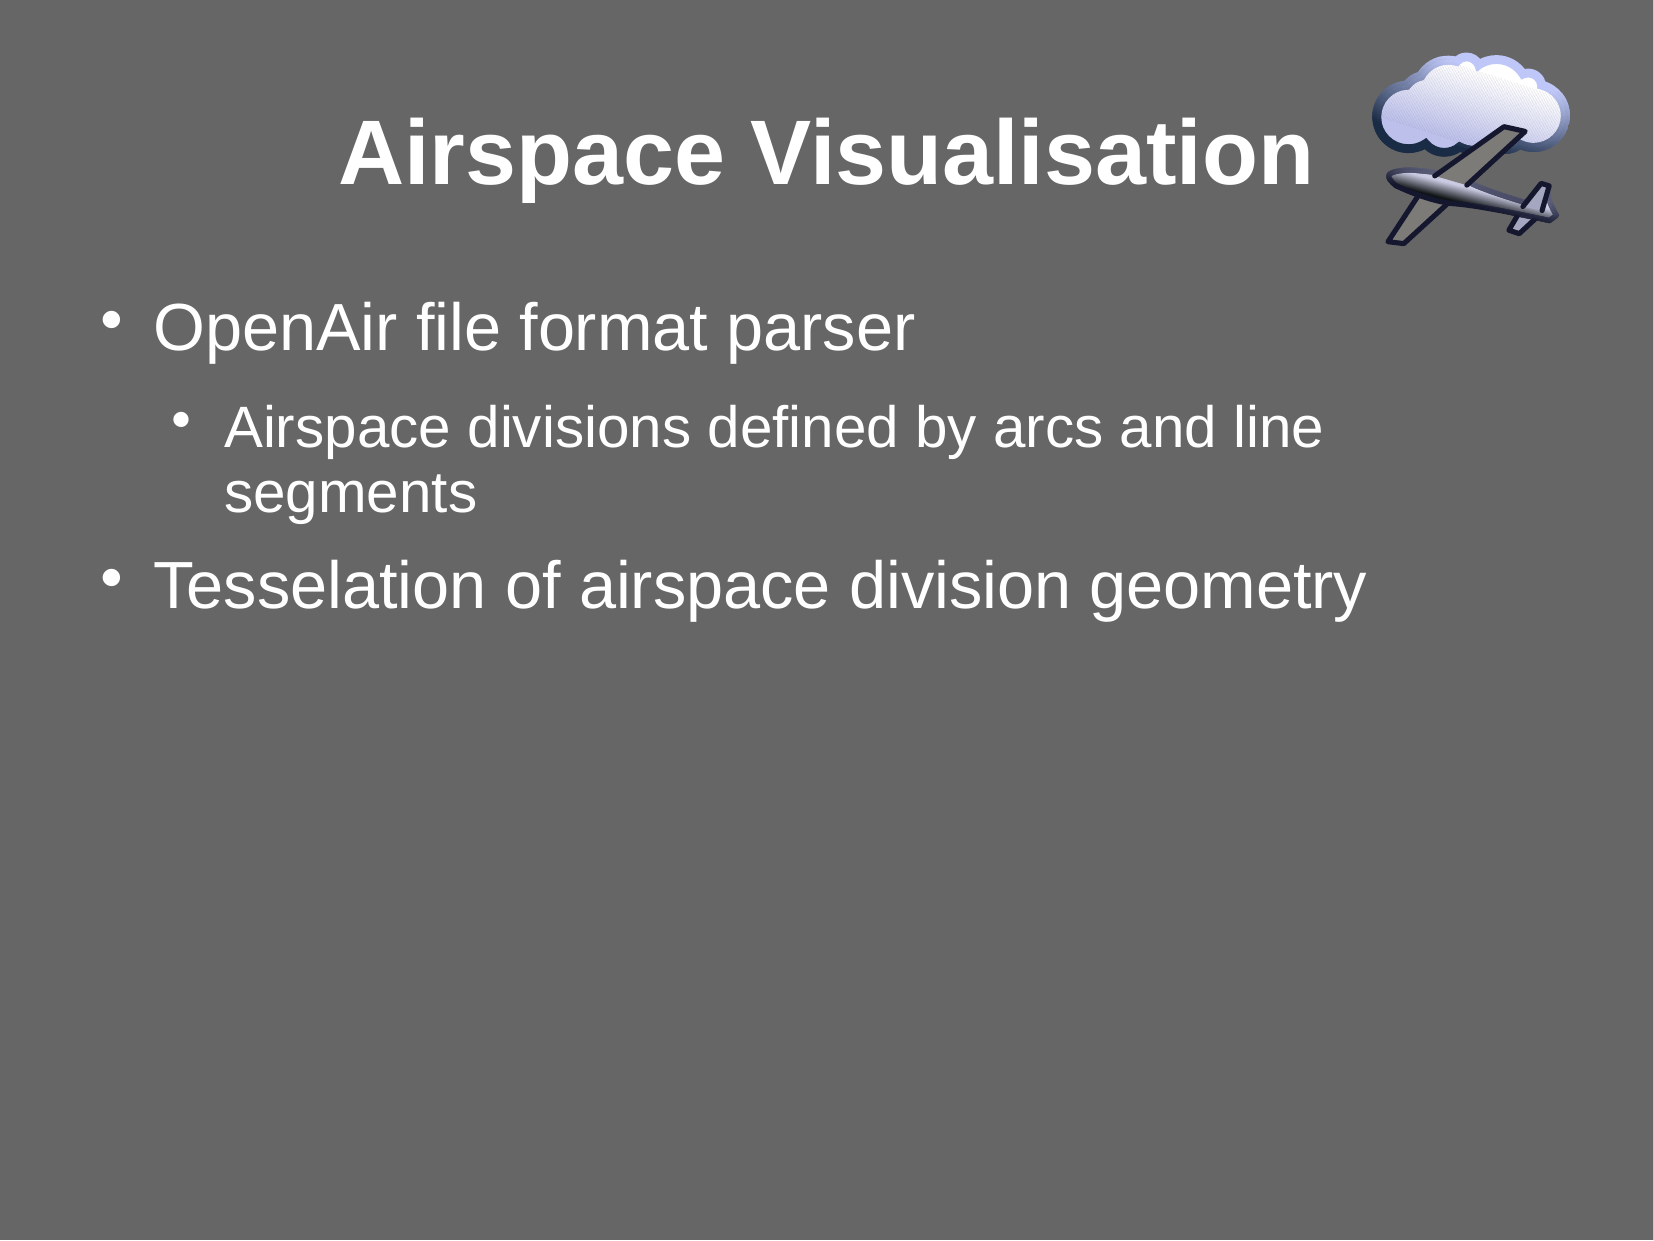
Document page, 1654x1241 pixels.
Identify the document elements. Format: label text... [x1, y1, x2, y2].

title Airspace Visualisation [82, 49, 1571, 257]
list OpenAir file format parser Airspace divisions defined by arcs and line segments Tesselation of airspace division geometry [82, 290, 1538, 1010]
